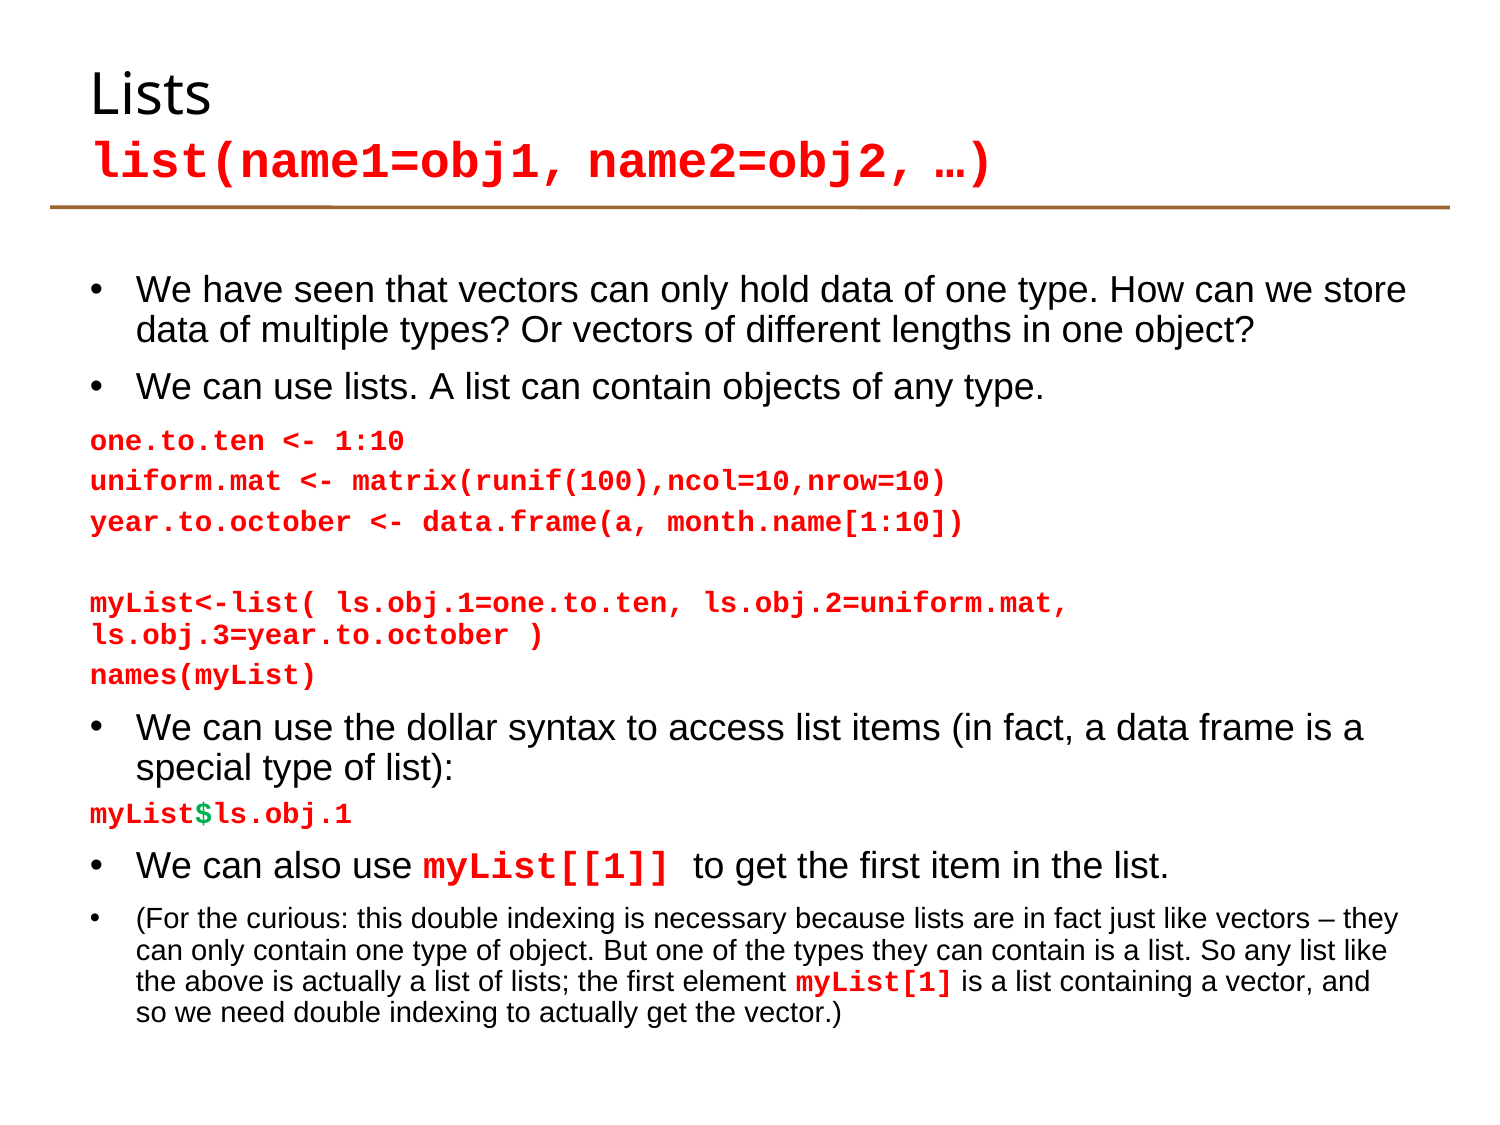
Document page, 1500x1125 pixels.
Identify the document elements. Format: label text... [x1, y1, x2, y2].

text_box We have seen that vectors can only hold data of one type. How can we store data of multiple types? Or vectors of different lengths in one object? We can use lists. A list can contain objects of any type. one.to.ten <- 1:10 uniform.mat <- matrix(runif(100),ncol=10,nrow=10) year.to.october <- data.frame(a, month.name[1:10]) myList<-list( ls.obj.1=one.to.ten, ls.obj.2=uniform.mat, ls.obj.3=year.to.october ) names(myList) We can use the dollar syntax to access list items (in fact, a data frame is a special type of list): myList$ls.obj.1 We can also use myList[[1]] to get the first item in the list. (For the curious: this double indexing is necessary because lists are in fact just like vectors – they can only contain one type of object. But one of the types they can contain is a list. So any list like the above is actually a list of lists; the first element myList[1] is a list containing a vector, and so we need double indexing to actually get the vector.) [75, 262, 1426, 1005]
text_box Lists list(name1=obj1, name2=obj2, …) [75, 26, 1425, 215]
